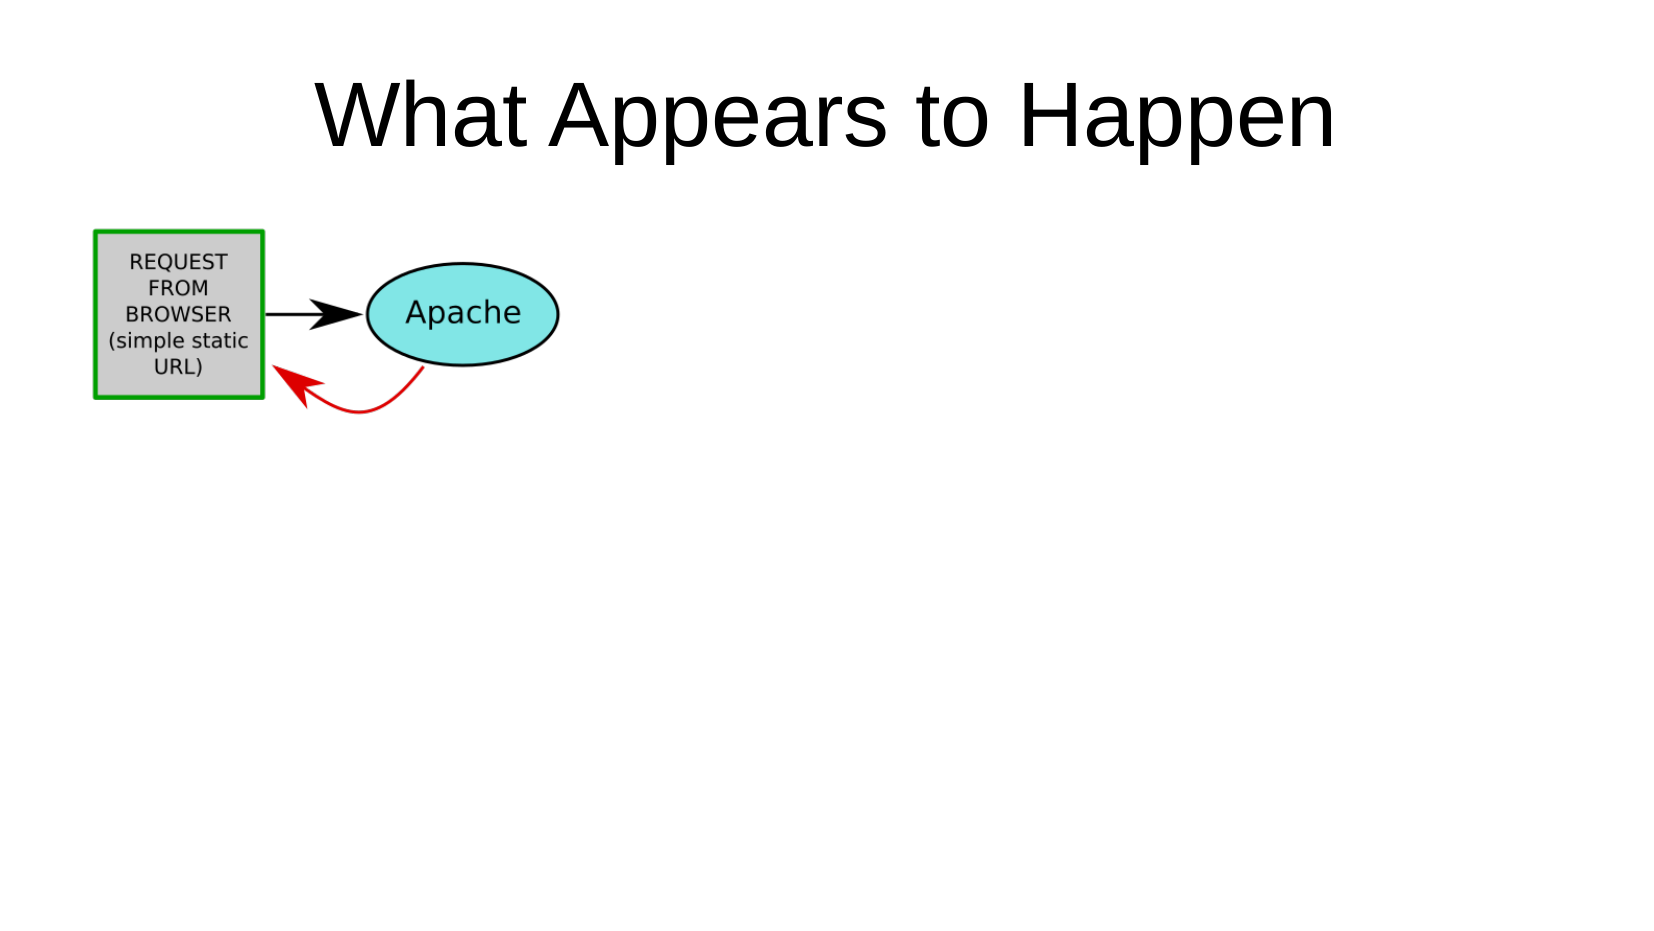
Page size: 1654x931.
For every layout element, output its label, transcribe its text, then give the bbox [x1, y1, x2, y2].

picture [82, 218, 579, 425]
title What Appears to Happen [82, 37, 1571, 193]
